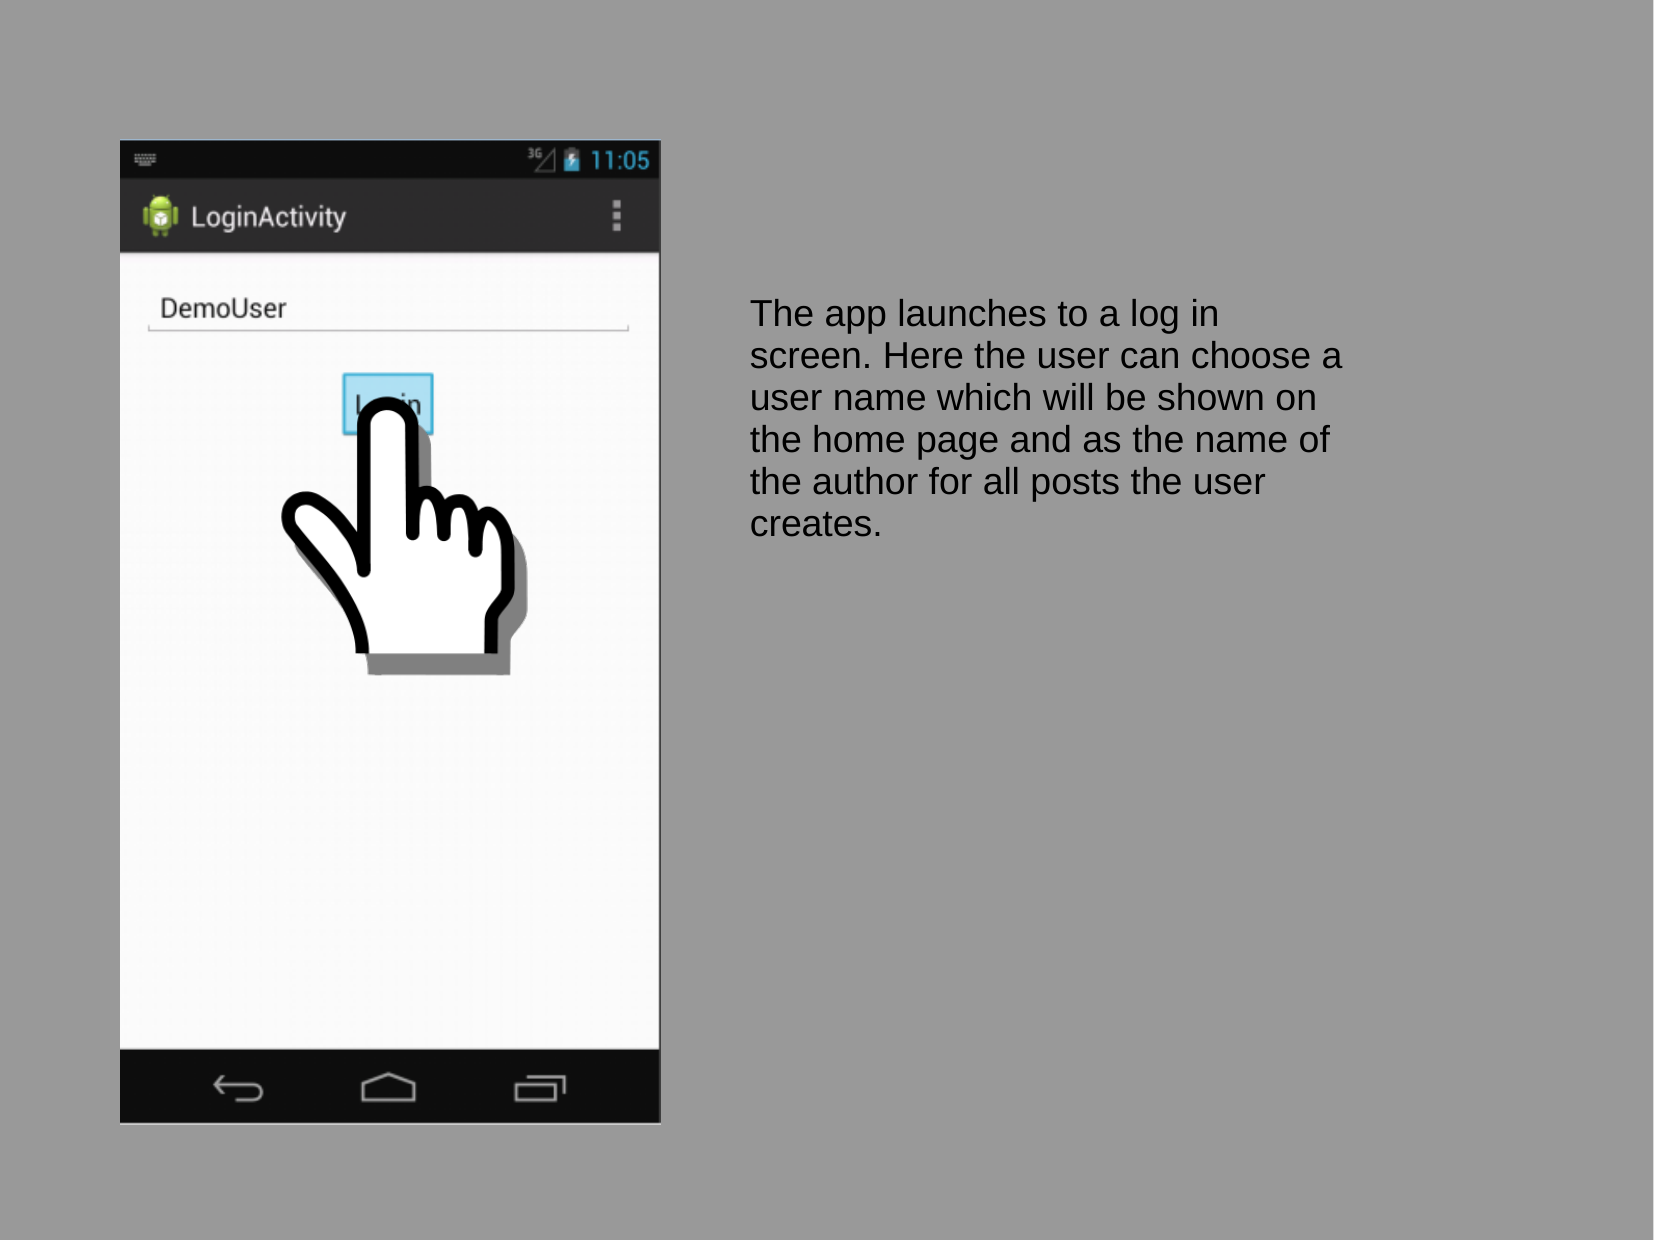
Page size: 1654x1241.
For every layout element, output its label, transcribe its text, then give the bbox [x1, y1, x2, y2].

picture [120, 139, 661, 1126]
text_box The app launches to a log in screen. Here the user can choose a user name which will be shown on the home page and as the name of the author for all posts the user creates. [735, 285, 1366, 552]
